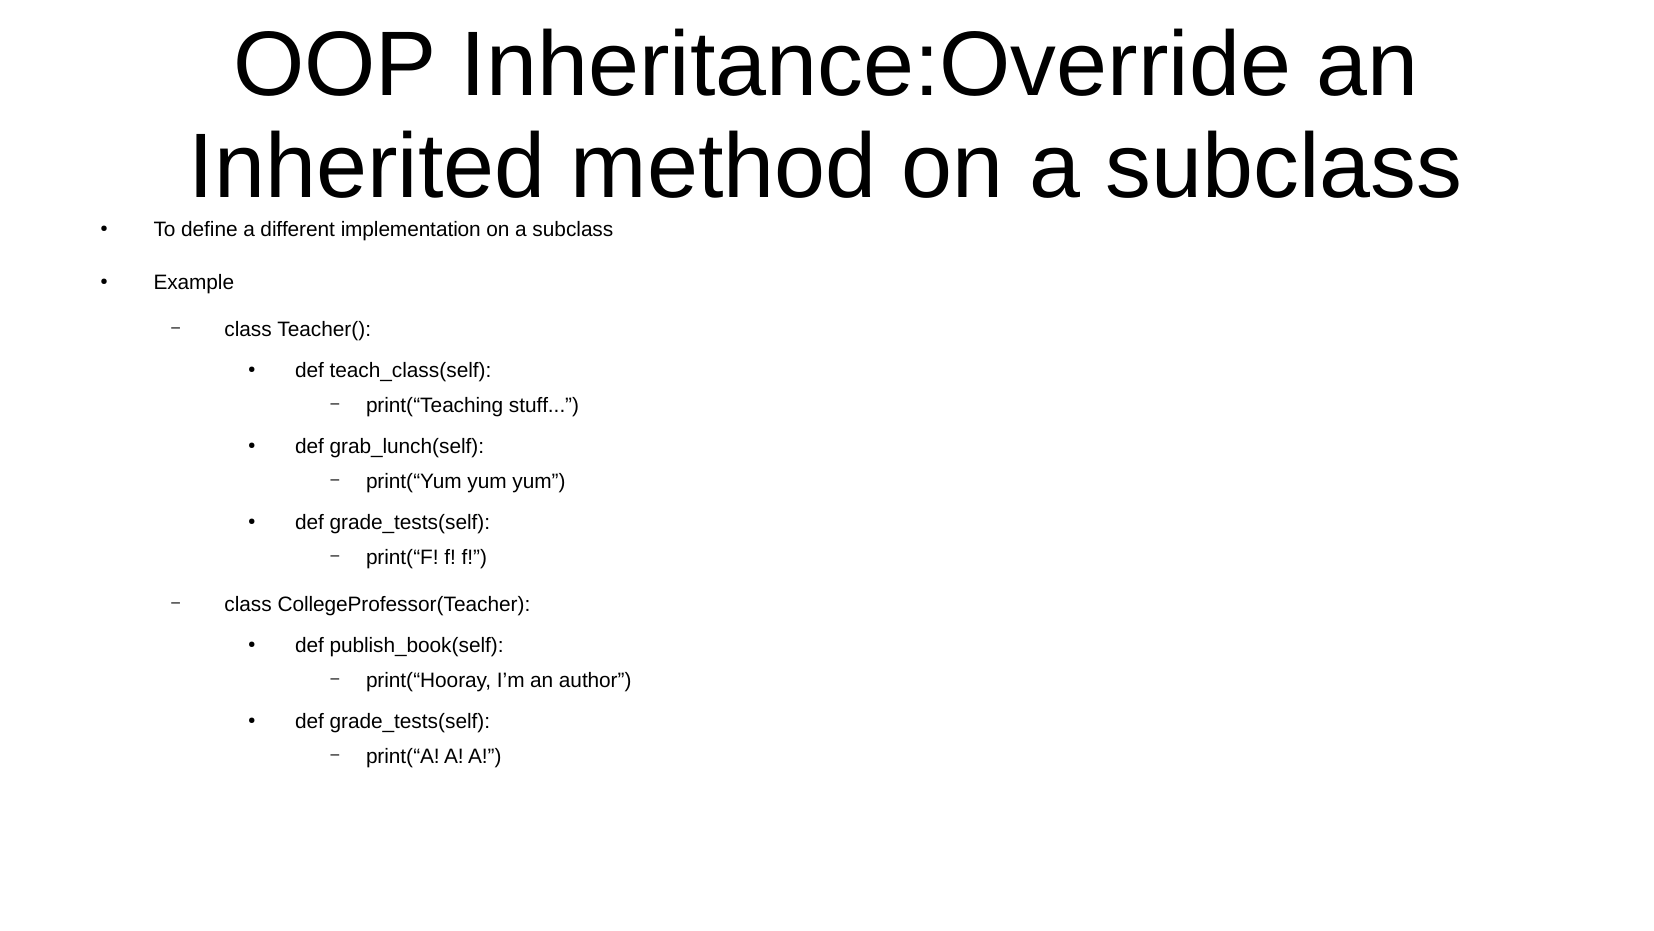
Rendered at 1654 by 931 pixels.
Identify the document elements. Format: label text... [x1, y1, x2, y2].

list To define a different implementation on a subclass Example class Teacher(): def teach_class(self): print(“Teaching stuff...”) def grab_lunch(self): print(“Yum yum yum”) def grade_tests(self): print(“F! f! f!”) class CollegeProfessor(Teacher): def publish_book(self): print(“Hooray, I’m an author”) def grade_tests(self): print(“A! A! A!”) [82, 217, 1651, 916]
title OOP Inheritance:Override an Inherited method on a subclass [82, 12, 1571, 217]
